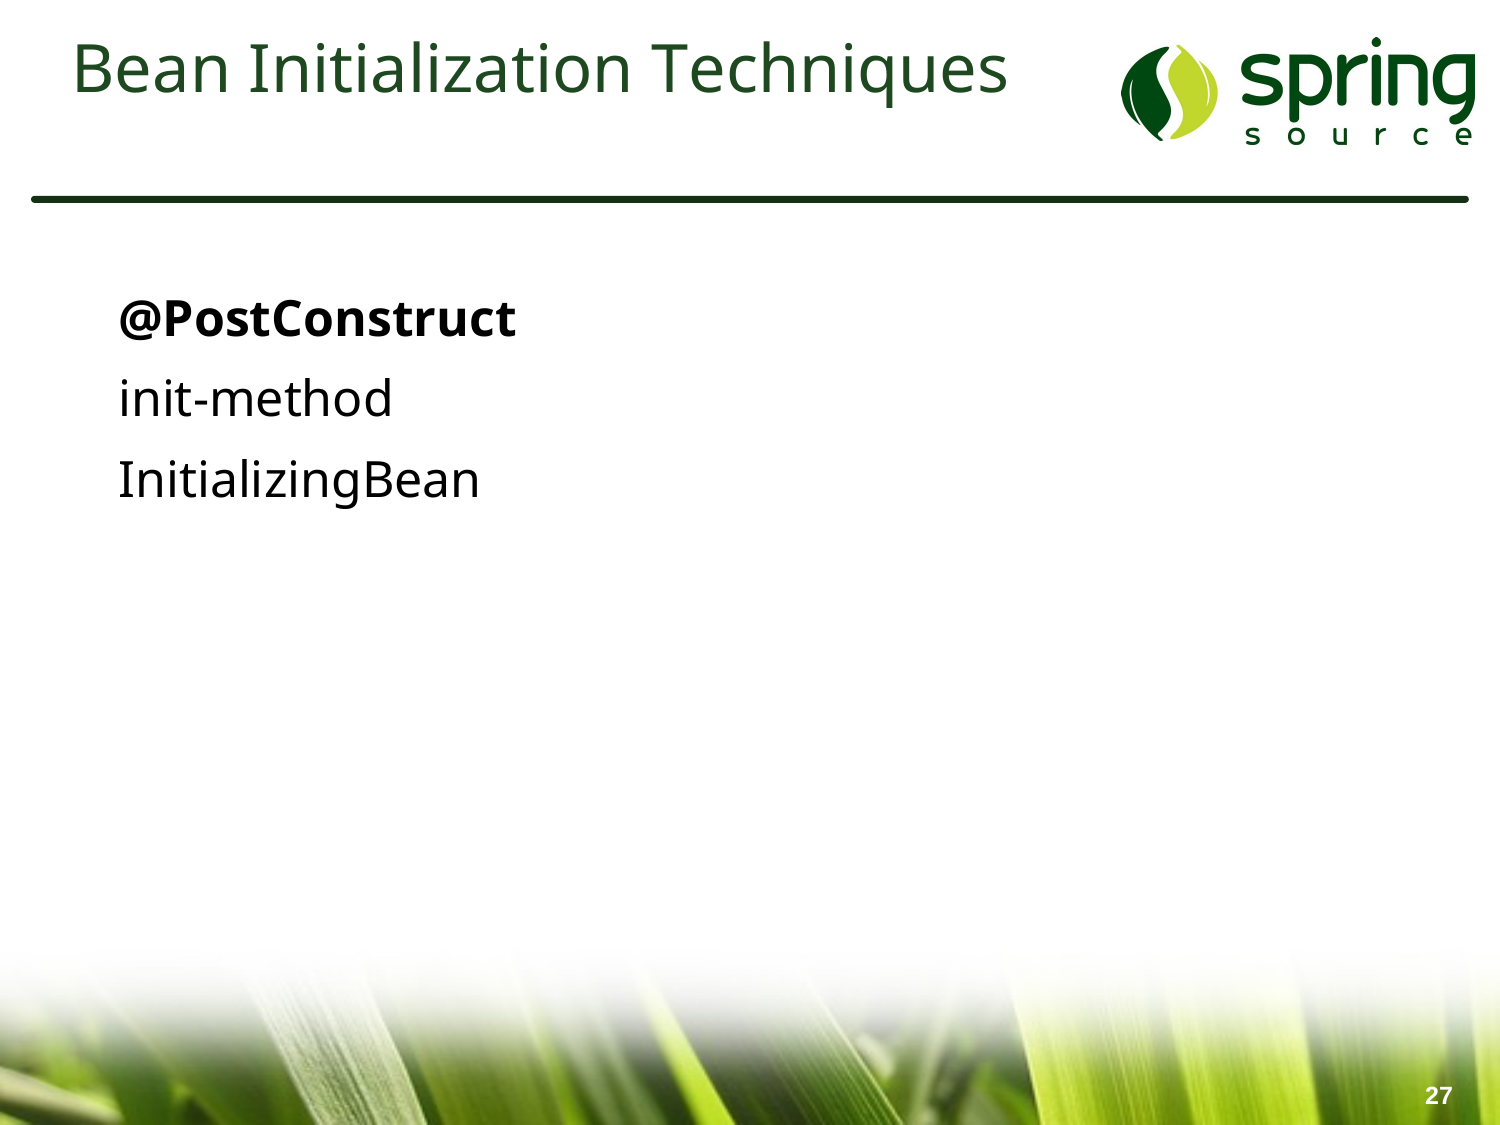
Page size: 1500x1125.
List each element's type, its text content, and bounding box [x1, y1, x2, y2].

picture [0, 944, 1500, 1125]
title Bean Initialization Techniques [56, 13, 1089, 176]
picture [1121, 37, 1475, 145]
list @PostConstruct init-method InitializingBean [103, 275, 1394, 938]
